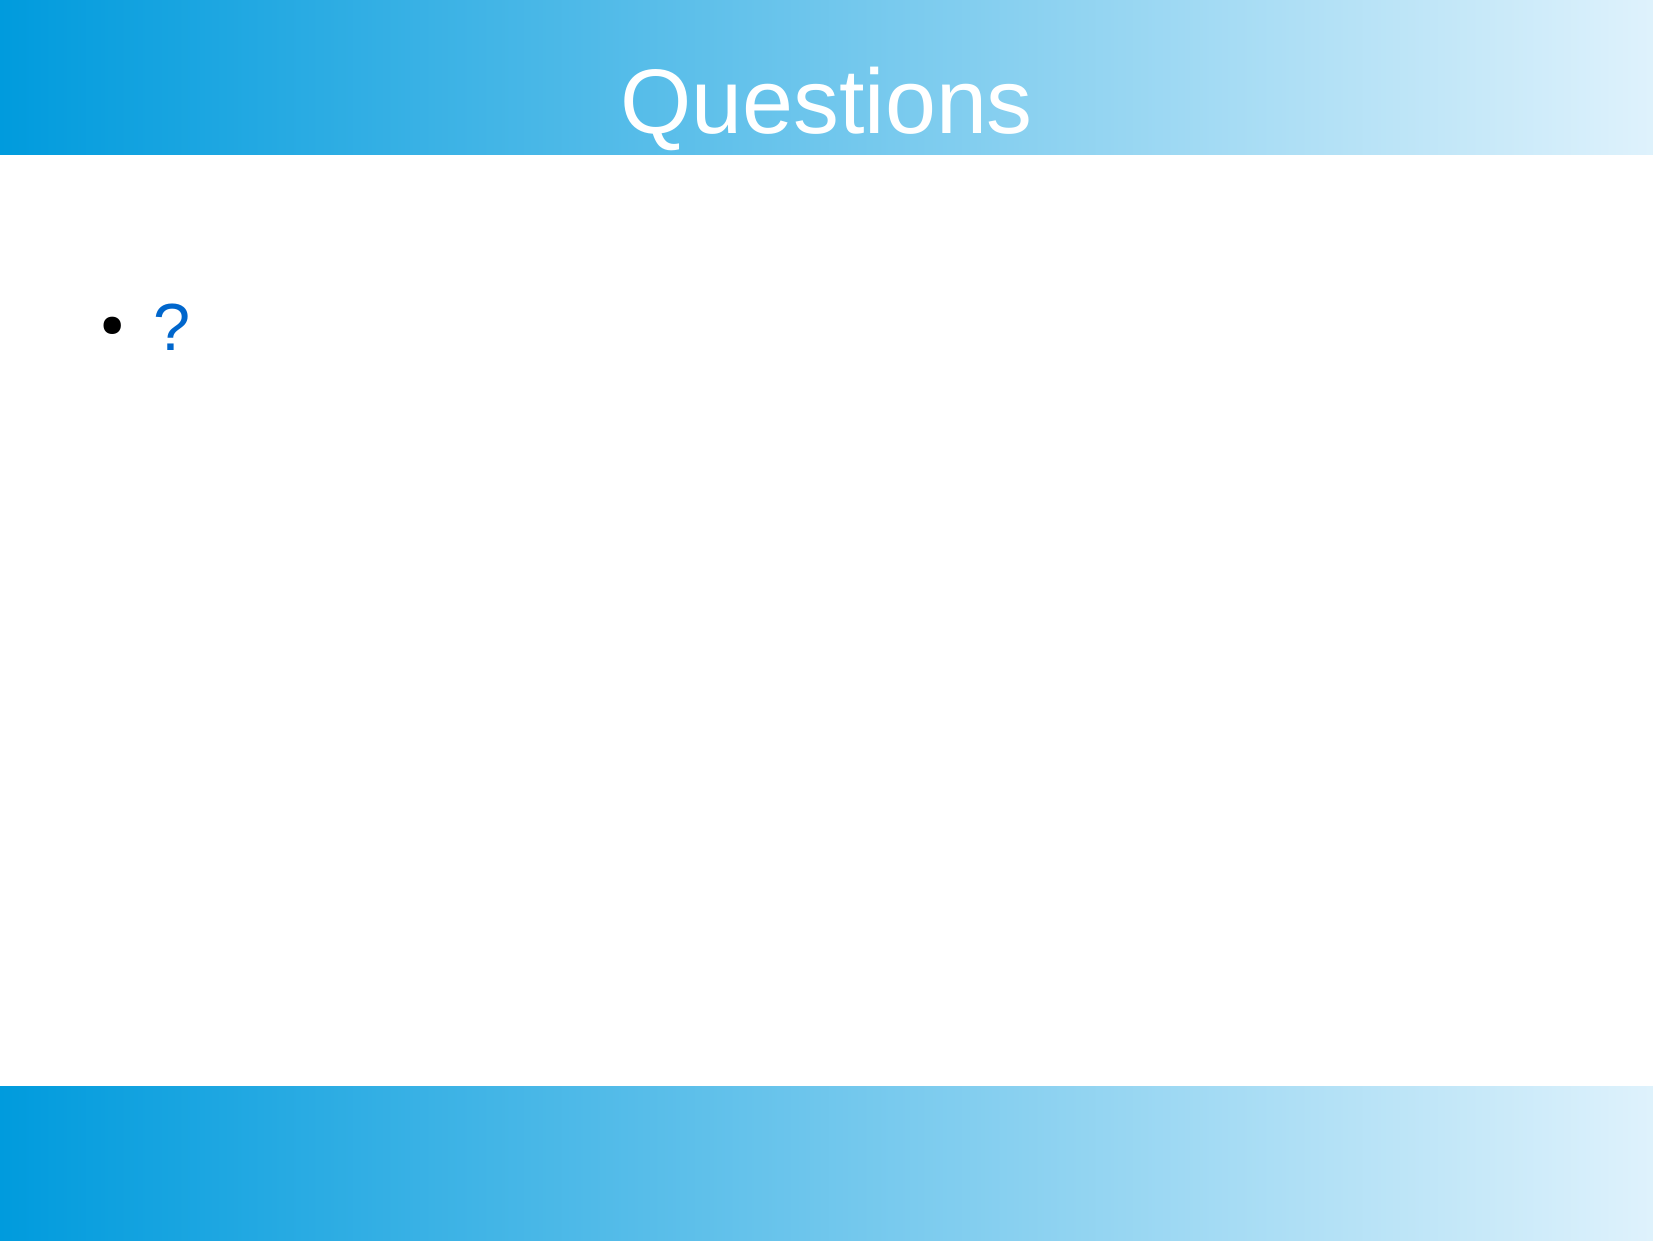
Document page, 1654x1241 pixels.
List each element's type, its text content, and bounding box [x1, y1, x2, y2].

title Questions [82, 49, 1571, 155]
list ? [82, 290, 1571, 1010]
